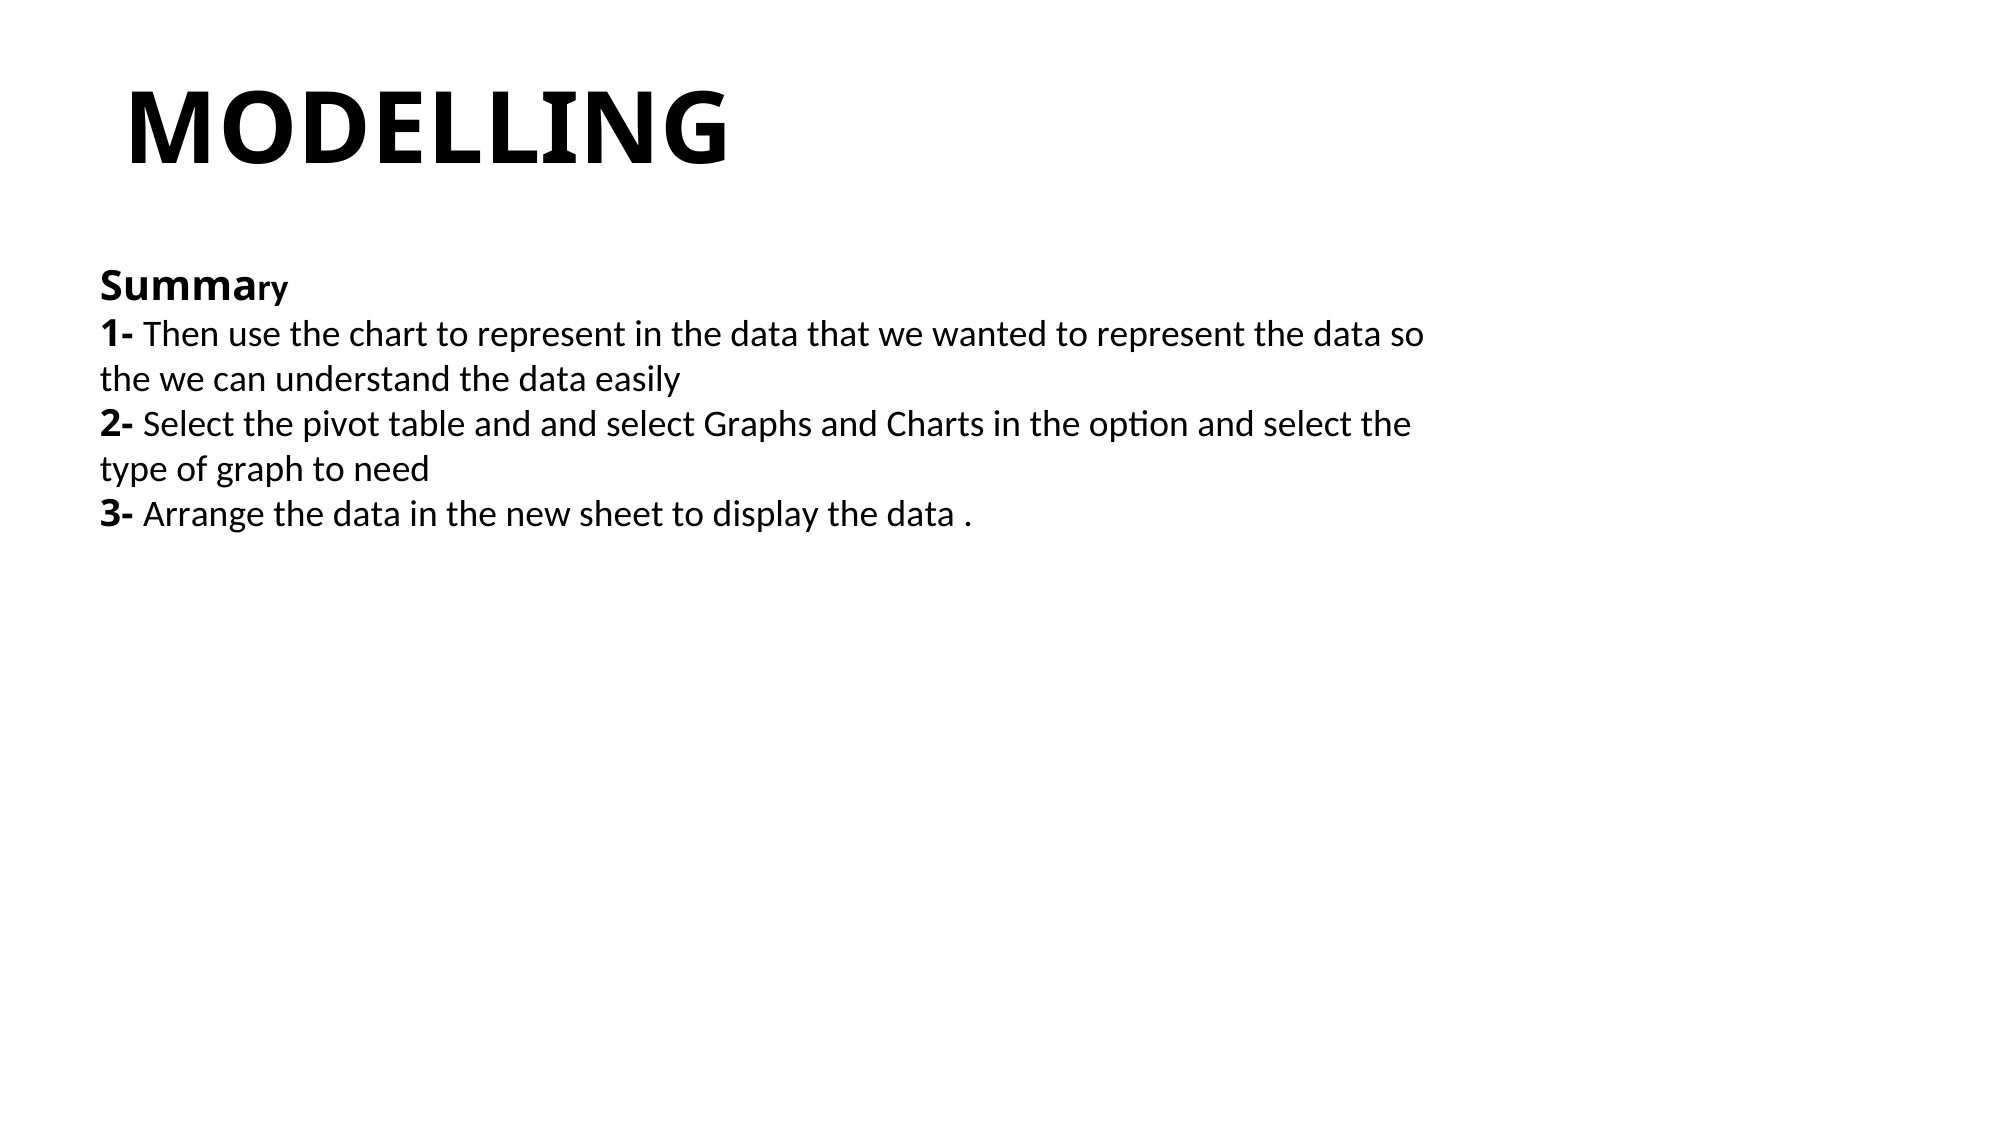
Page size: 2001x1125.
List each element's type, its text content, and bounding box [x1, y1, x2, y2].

title MODELLING [123, 63, 1877, 188]
list Summary 1- Then use the chart to represent in the data that we wanted to represent the data so the we can understand the data easily 2- Select the pivot table and and select Graphs and Charts in the option and select the type of graph to need 3- Arrange the data in the new sheet to display the data . [99, 258, 1435, 844]
